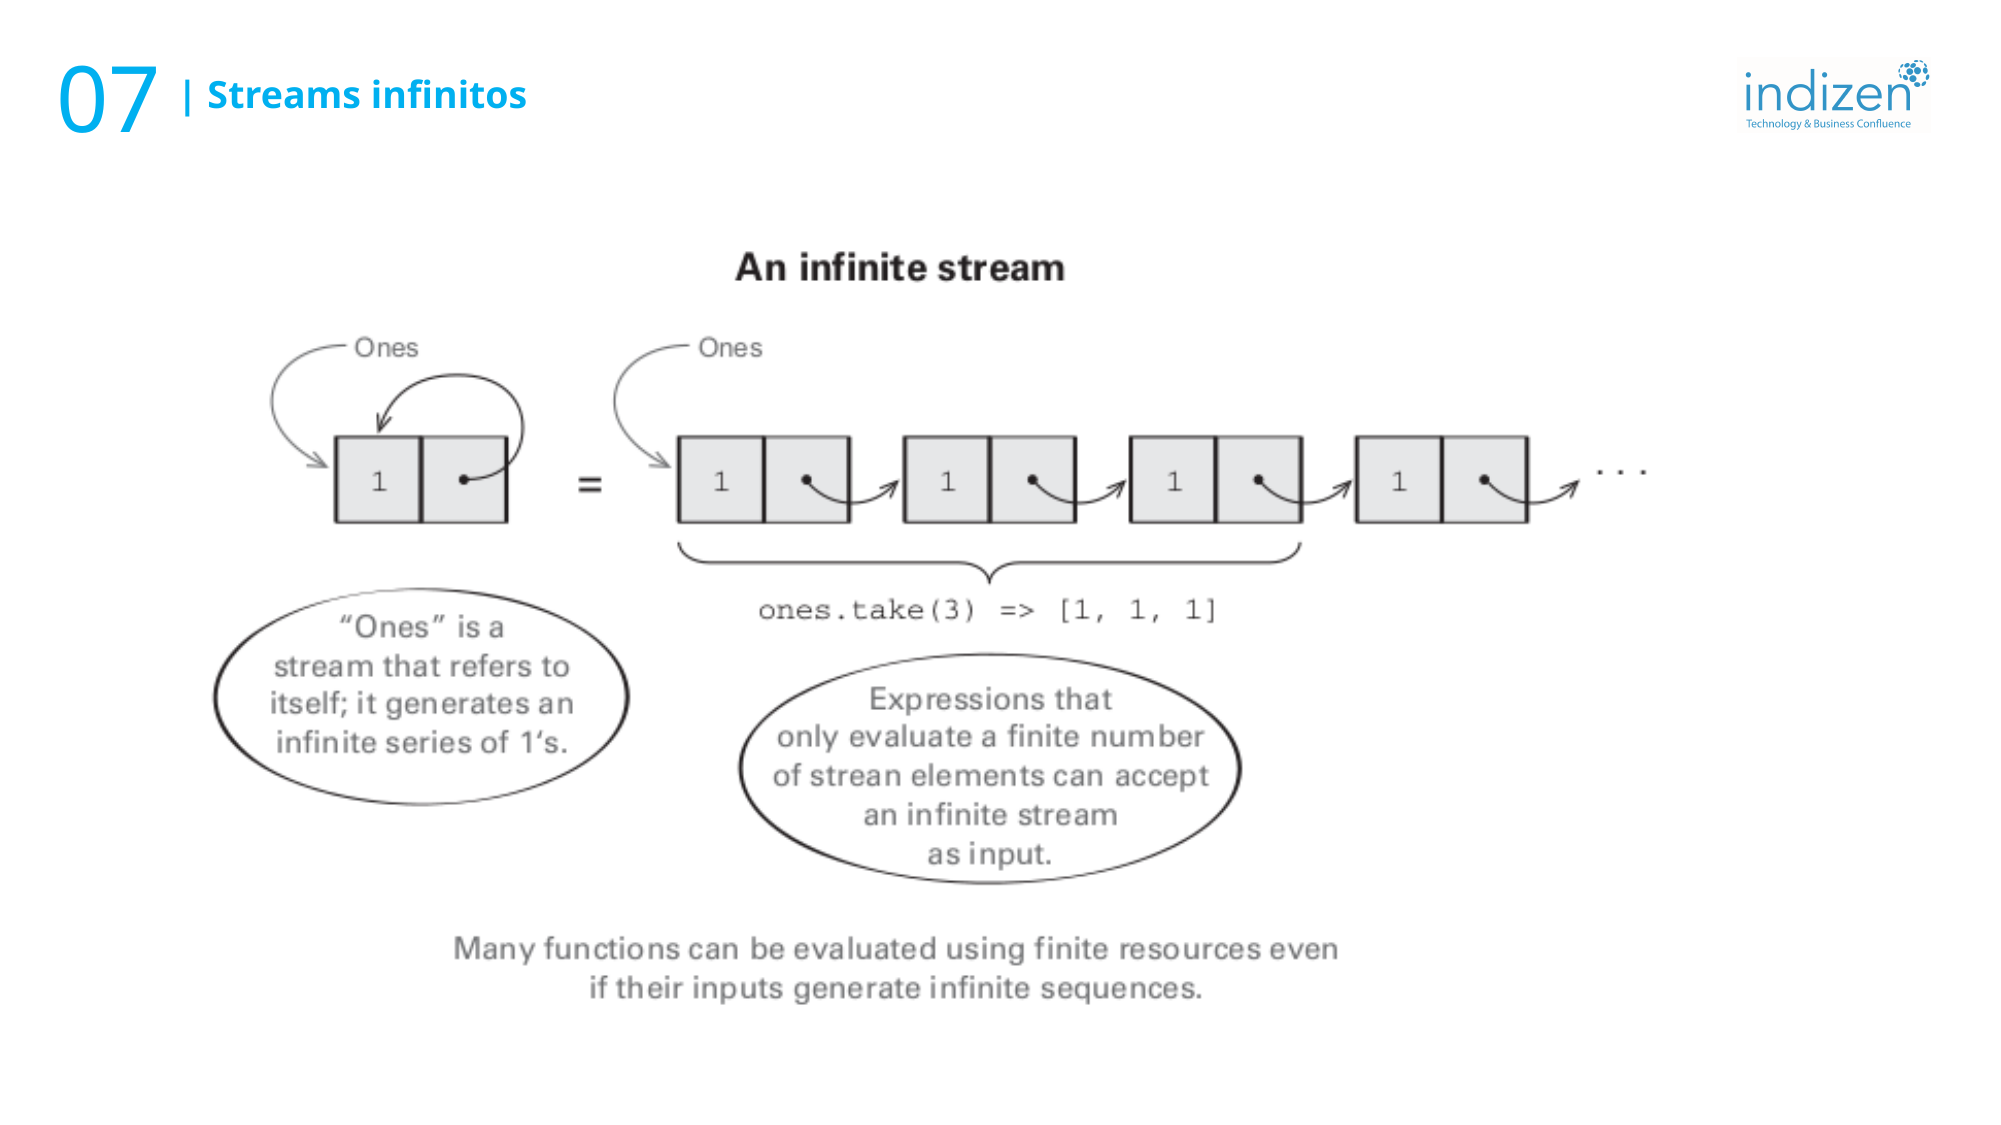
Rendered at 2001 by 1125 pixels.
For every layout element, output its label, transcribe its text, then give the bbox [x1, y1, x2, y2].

text_box 07 [69, 72, 96, 126]
text_box 07 [41, 45, 1392, 127]
picture [1737, 57, 1931, 133]
text_box | Streams infinitos [157, 60, 1276, 126]
picture [99, 215, 1902, 1040]
